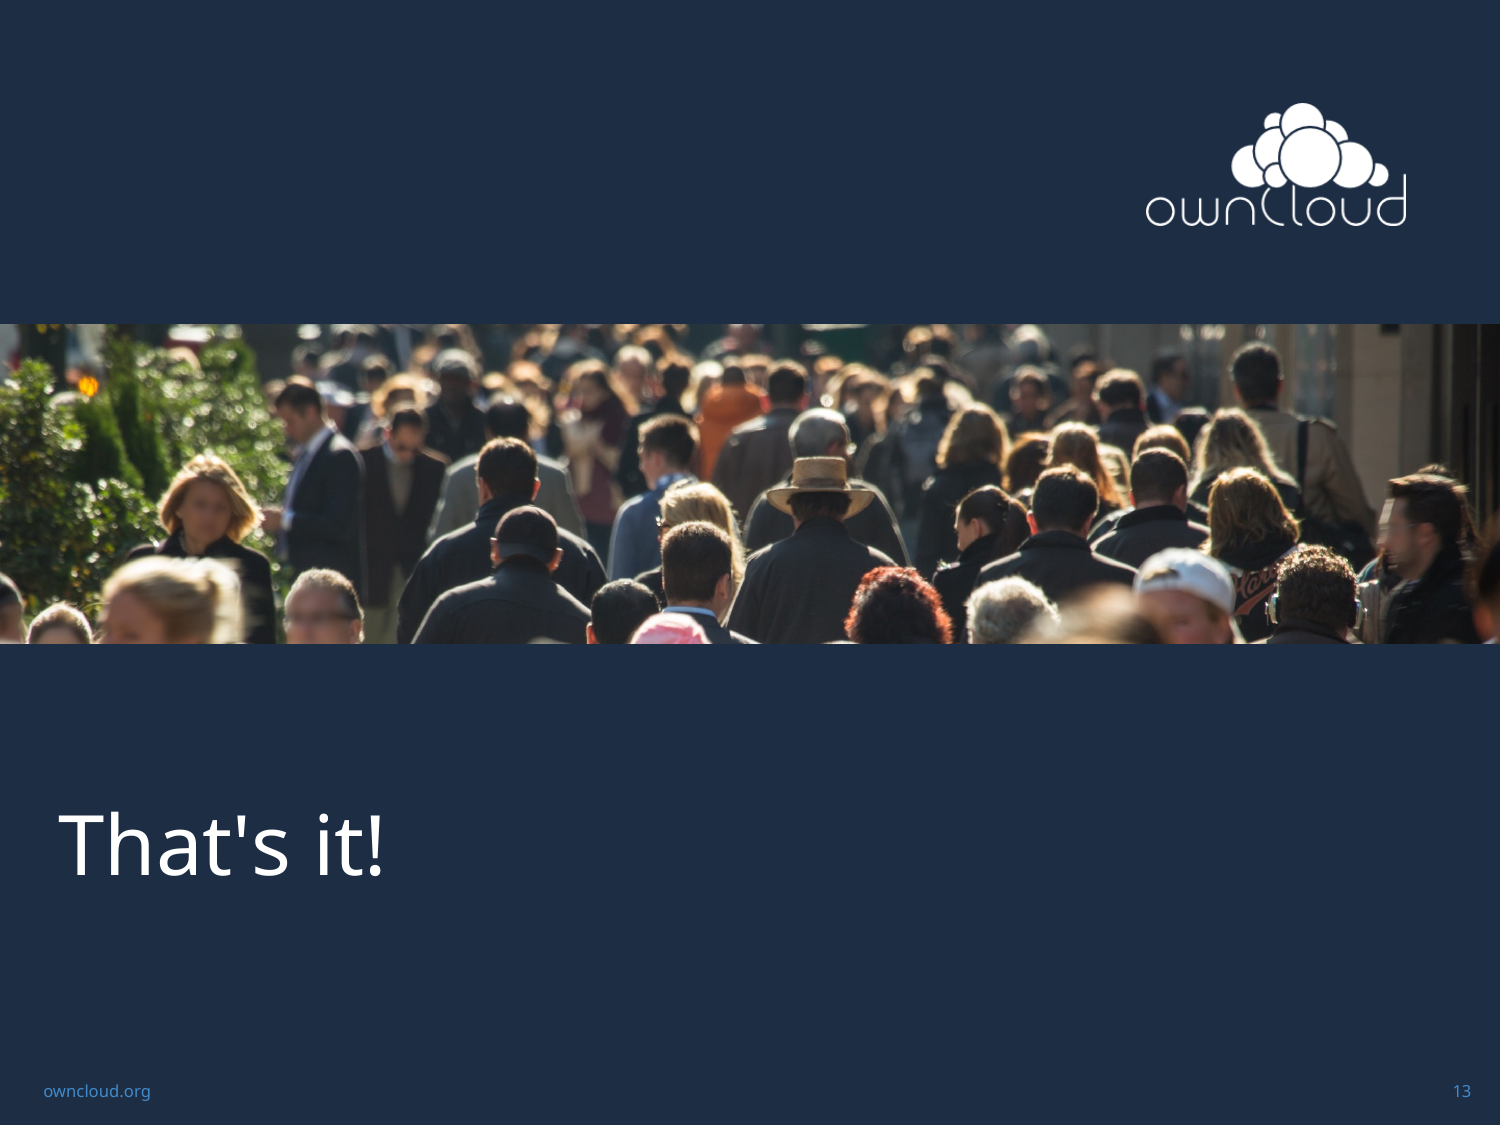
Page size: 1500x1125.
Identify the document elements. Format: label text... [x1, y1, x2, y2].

picture [1146, 103, 1406, 226]
picture [0, 324, 1500, 644]
title That's it! [58, 754, 1427, 942]
